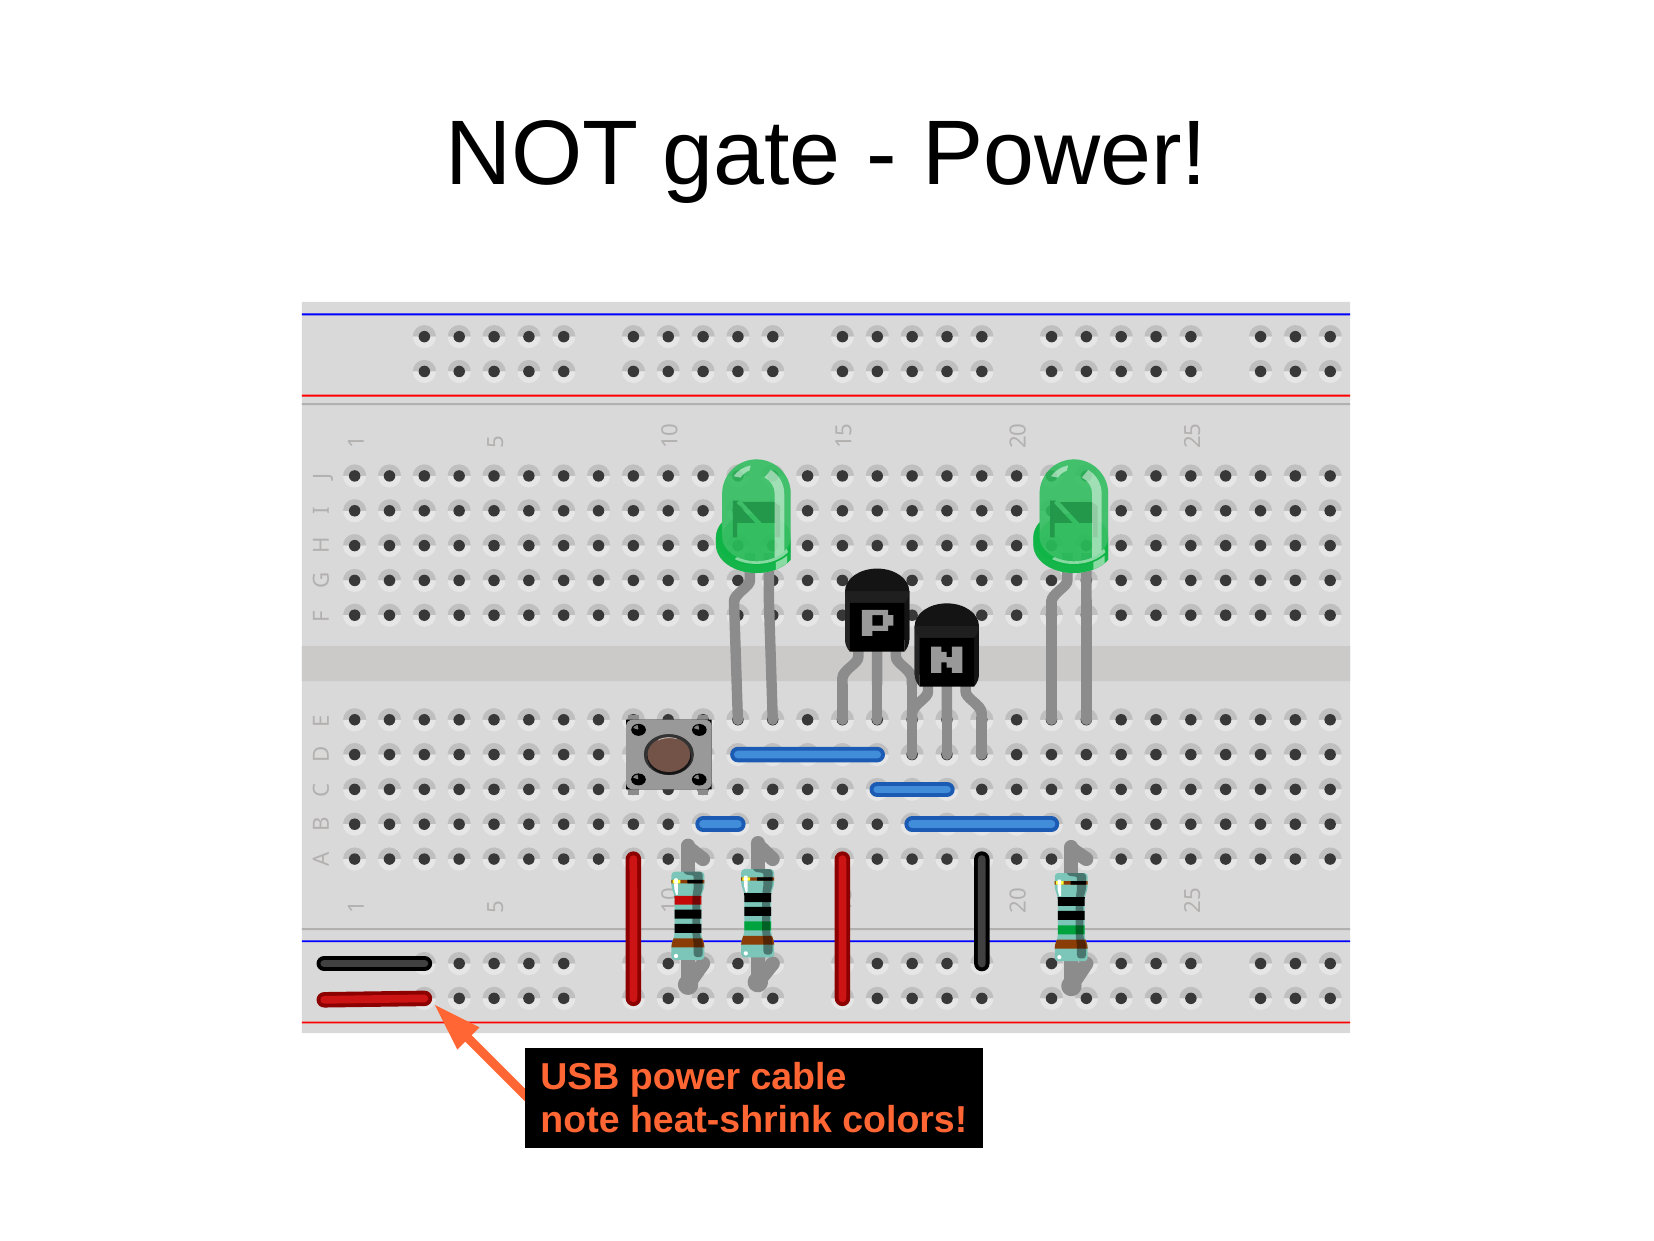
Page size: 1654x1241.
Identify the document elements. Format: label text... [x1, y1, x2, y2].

title NOT gate - Power! [82, 49, 1571, 257]
text_box USB power cable note heat-shrink colors! [525, 1048, 983, 1148]
picture [300, 300, 1351, 1036]
